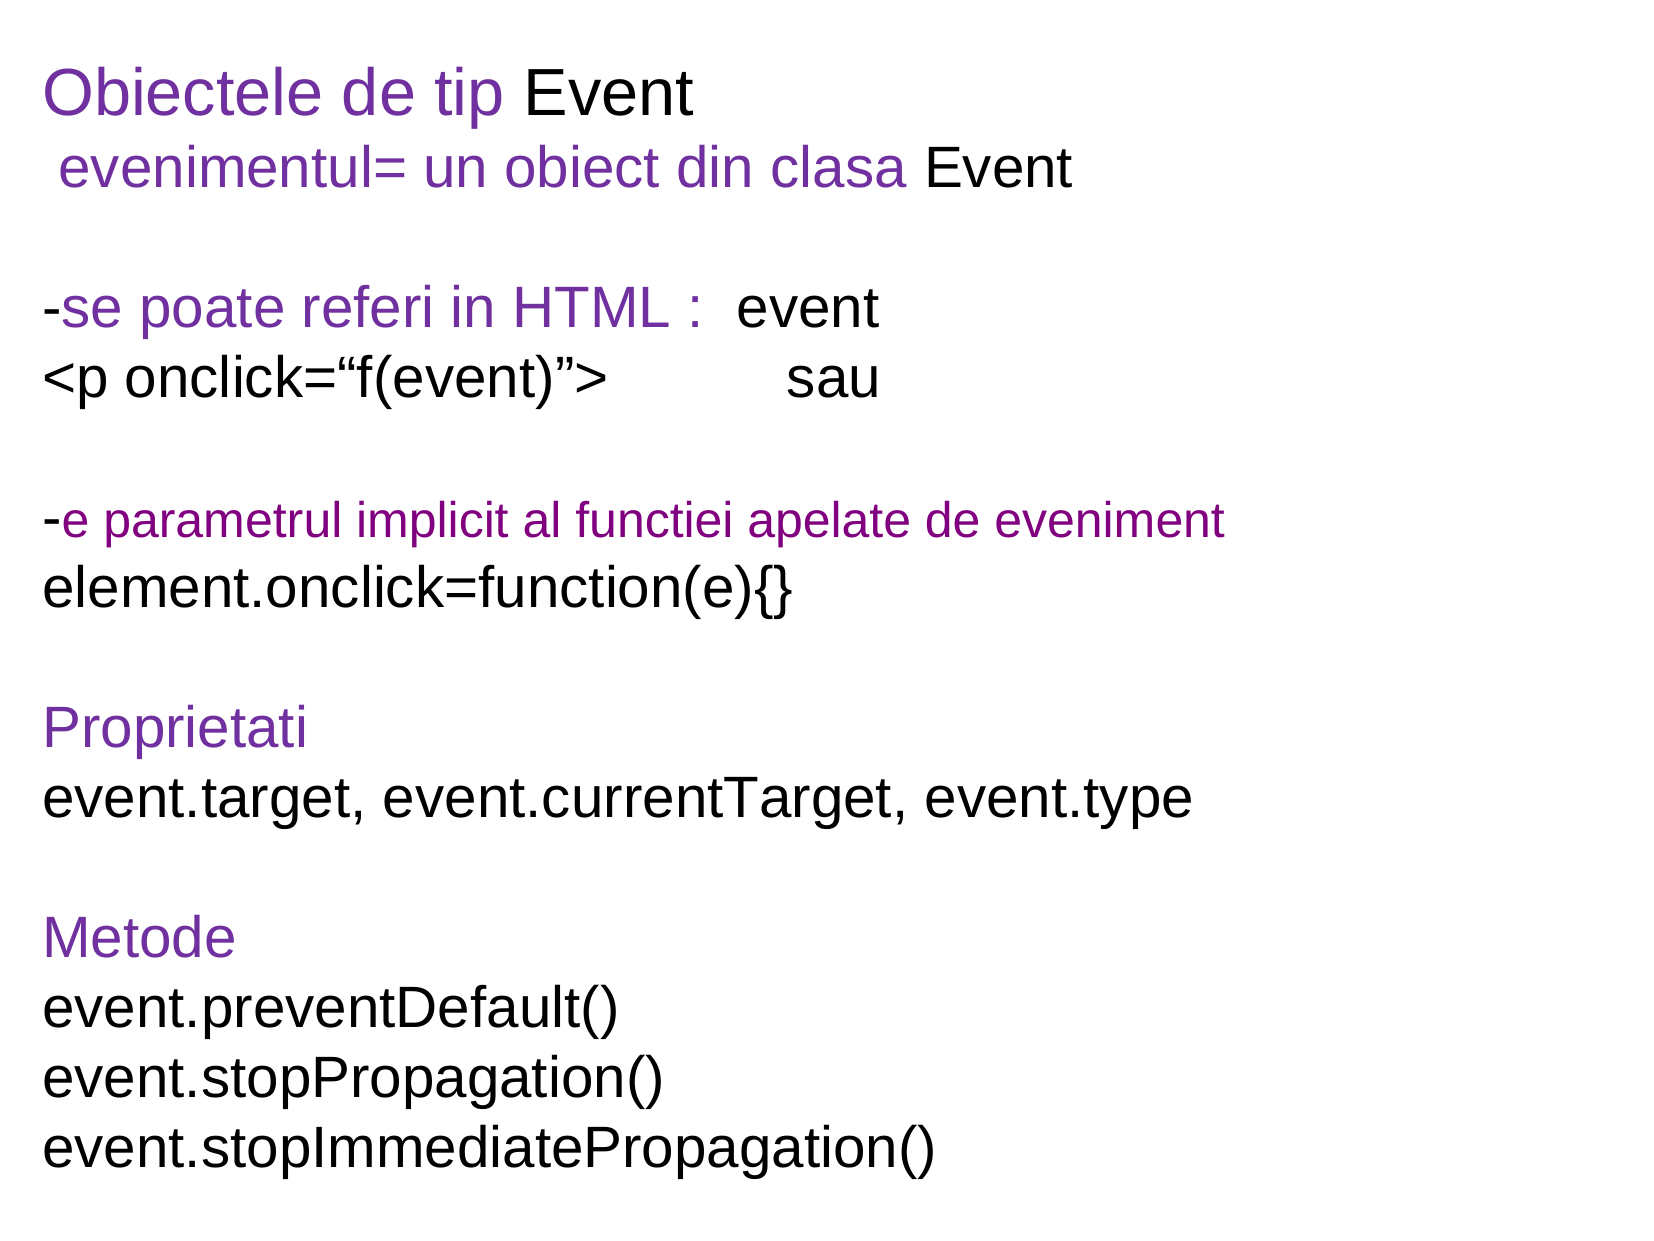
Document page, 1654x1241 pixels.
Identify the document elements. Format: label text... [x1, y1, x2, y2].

text_box Obiectele de tip Event evenimentul= un obiect din clasa Event -se poate referi in HTML : event <p onclick=“f(event)”> sau -e parametrul implicit al functiei apelate de eveniment element.onclick=function(e){} Proprietati event.target, event.currentTarget, event.type Metode event.preventDefault() event.stopPropagation() event.stopImmediatePropagation() [27, 41, 1548, 1241]
